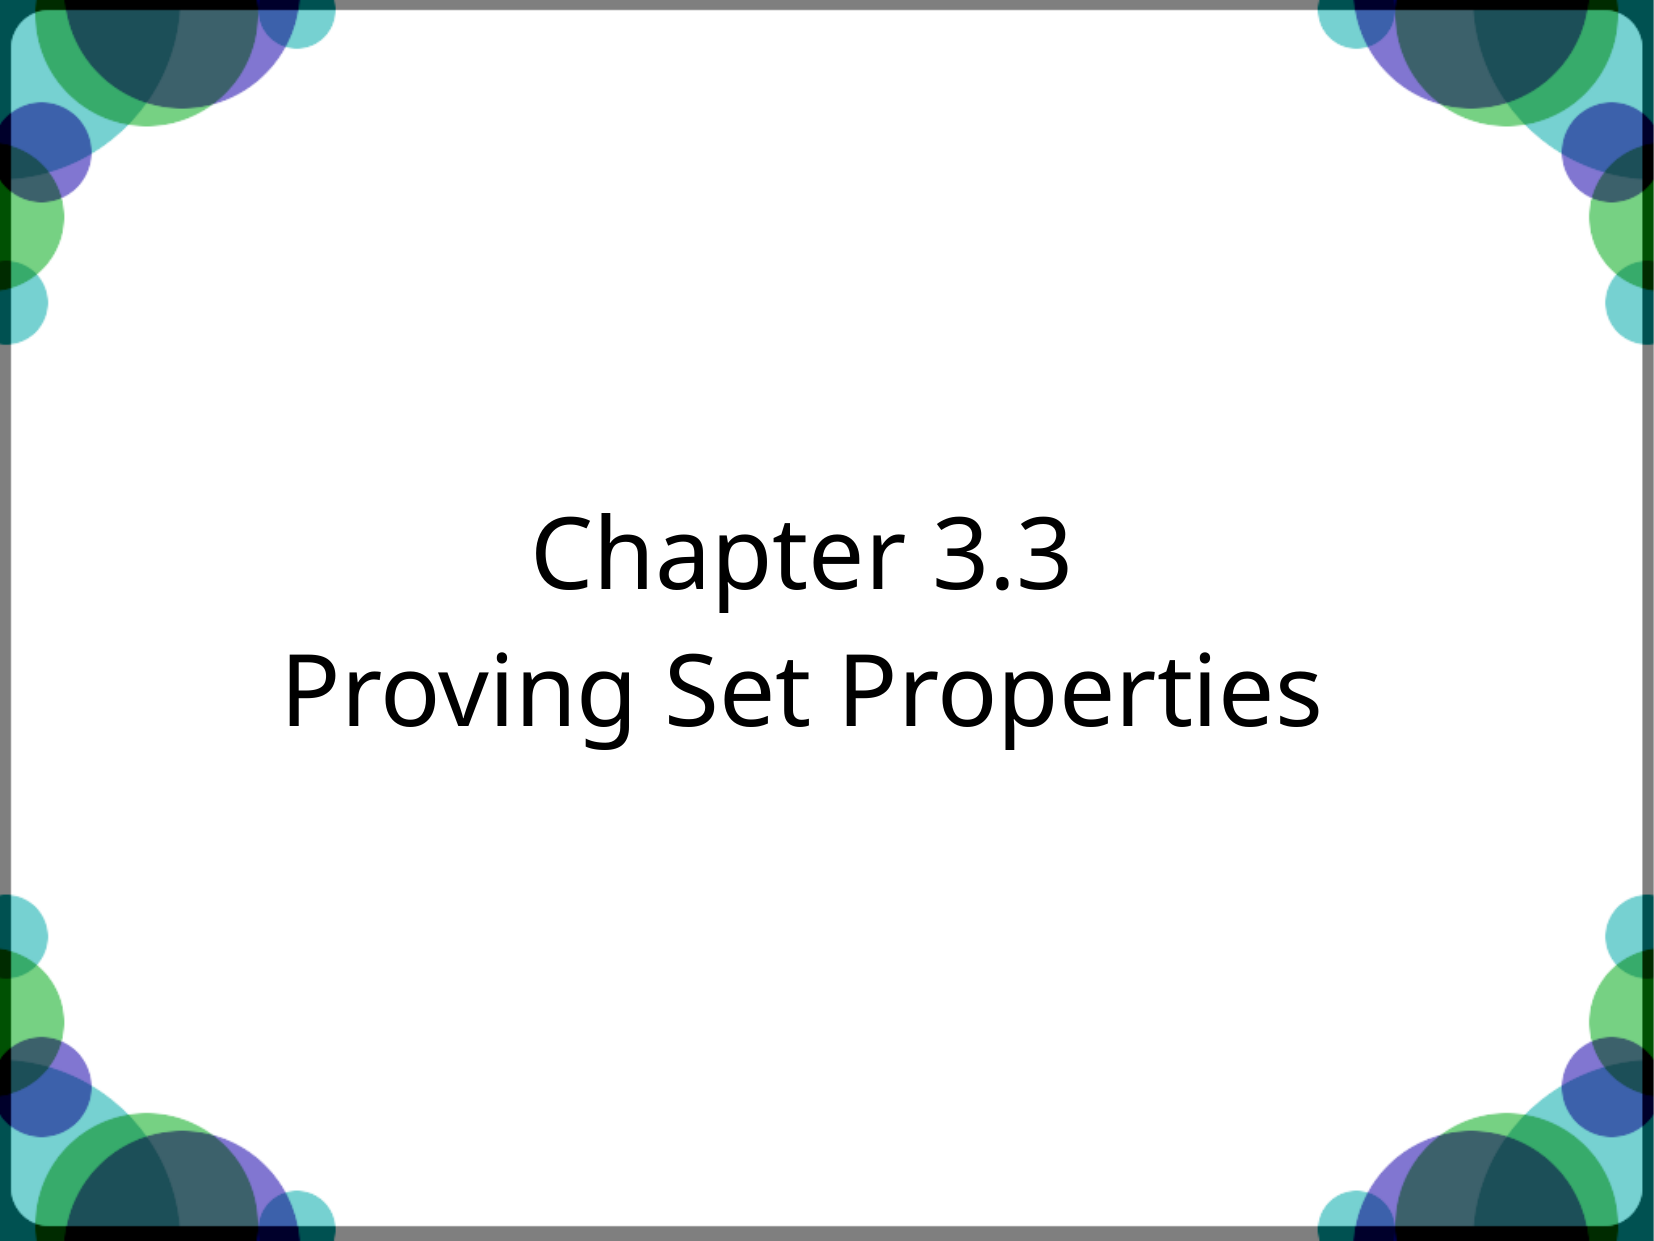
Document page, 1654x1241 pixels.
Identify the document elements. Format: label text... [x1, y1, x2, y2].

title Chapter 3.3 Proving Set Properties [58, 450, 1547, 788]
picture [0, 0, 1654, 1241]
